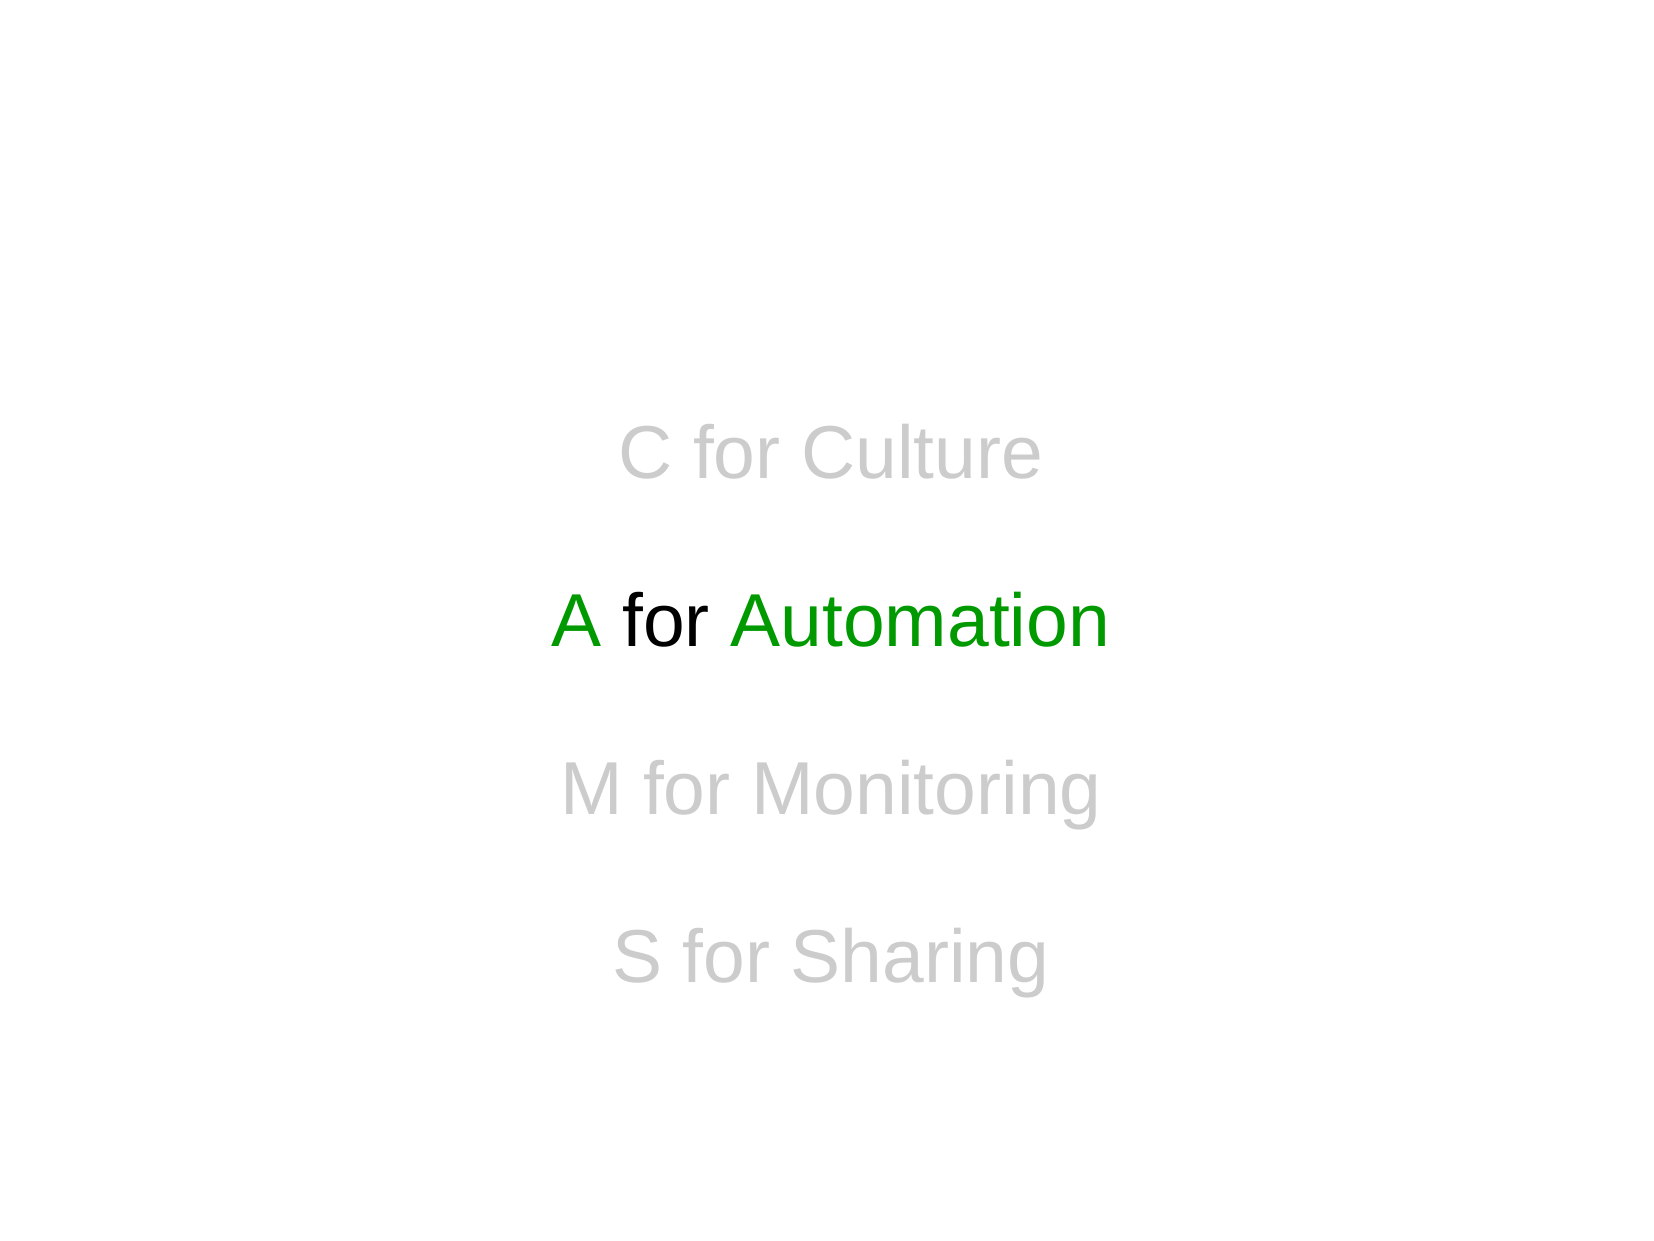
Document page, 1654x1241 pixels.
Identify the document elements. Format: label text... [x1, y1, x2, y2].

text_box C for Culture A for Automation M for Monitoring S for Sharing [537, 318, 1126, 922]
